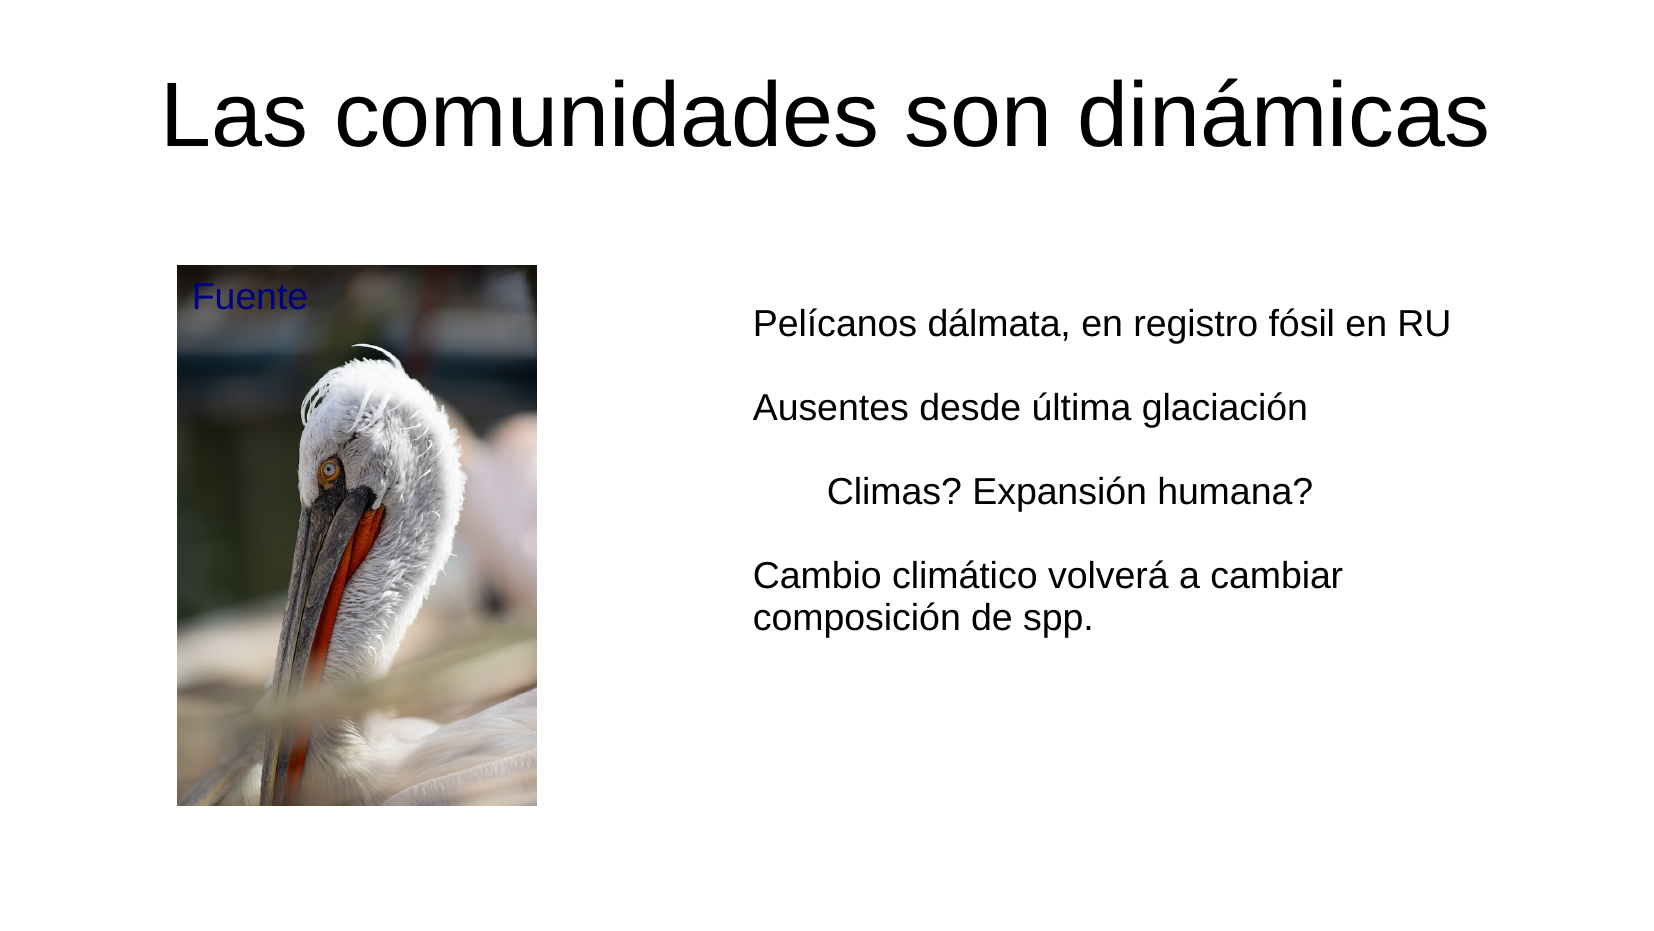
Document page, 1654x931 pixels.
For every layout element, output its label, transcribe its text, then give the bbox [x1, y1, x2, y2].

title Las comunidades son dinámicas [82, 37, 1571, 193]
picture [177, 325, 537, 806]
text_box Fuente [177, 267, 886, 325]
text_box Pelícanos dálmata, en registro fósil en RU Ausentes desde última glaciación Climas? Expansión humana? Cambio climático volverá a cambiar composición de spp. [738, 295, 1506, 647]
